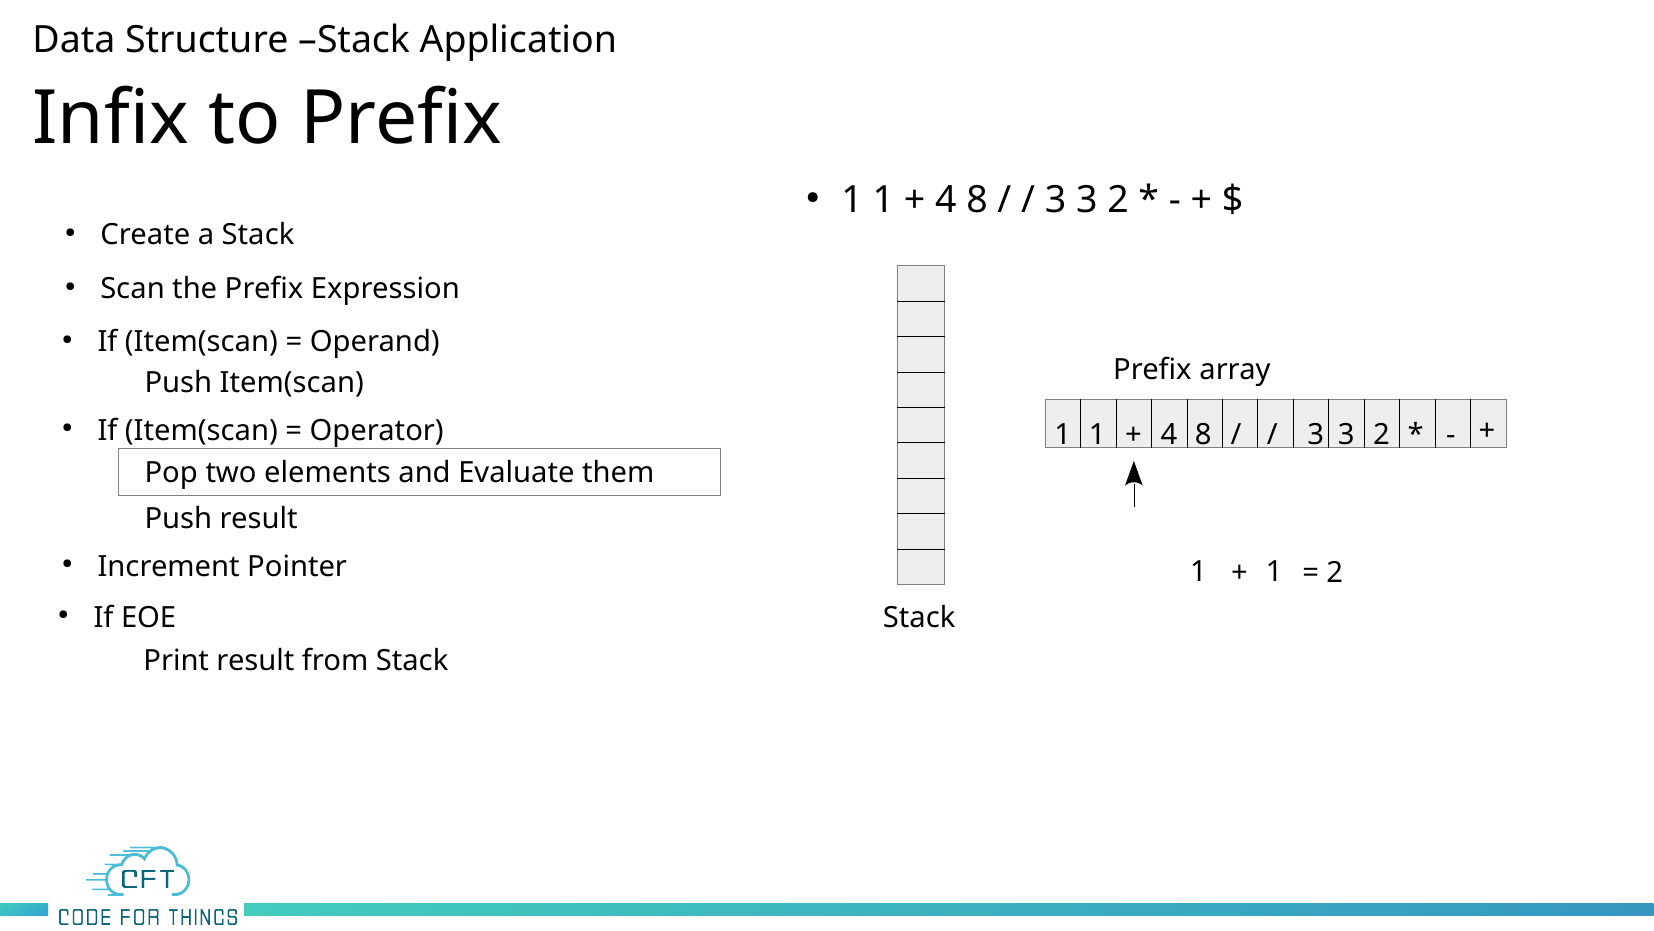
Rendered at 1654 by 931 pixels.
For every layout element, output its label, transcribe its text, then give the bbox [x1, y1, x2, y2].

text_box If EOE [43, 588, 375, 638]
text_box [897, 337, 945, 372]
text_box - [1431, 405, 1472, 455]
text_box [1045, 399, 1080, 405]
text_box If (Item(scan) = Operand) [47, 312, 491, 373]
text_box [1436, 399, 1470, 405]
text_box Print result from Stack [93, 631, 615, 691]
text_box = 2 [1287, 543, 1382, 593]
text_box [1081, 399, 1116, 406]
text_box [897, 302, 945, 336]
text_box Push result [94, 490, 426, 550]
text_box / [1252, 405, 1301, 456]
text_box 4 [1145, 405, 1180, 455]
text_box [1400, 399, 1435, 405]
title Data Structure –Stack Application Infix to Prefix [32, 12, 1536, 166]
text_box Pop two elements and Evaluate them [94, 443, 709, 502]
text_box [1117, 399, 1151, 405]
text_box [1294, 399, 1328, 405]
text_box 3 [1341, 405, 1372, 455]
text_box 1 [1039, 405, 1088, 455]
text_box 1 [1271, 543, 1287, 593]
text_box [1188, 399, 1222, 405]
text_box [897, 373, 945, 407]
text_box Stack [868, 588, 979, 638]
text_box [897, 265, 945, 301]
text_box [1258, 399, 1293, 405]
text_box [1329, 399, 1364, 405]
text_box Prefix array [1098, 340, 1312, 390]
text_box + [1216, 543, 1271, 593]
text_box Push Item(scan) [94, 373, 426, 401]
text_box 8 [1180, 405, 1229, 455]
text_box [897, 479, 945, 513]
text_box [1365, 399, 1399, 405]
text_box 1 1 + 4 8 / / 3 3 2 * - + $ [791, 165, 1377, 225]
text_box Create a Stack [50, 206, 355, 266]
text_box [1223, 399, 1257, 405]
text_box 1 [1074, 406, 1123, 456]
text_box [897, 408, 945, 442]
text_box If (Item(scan) = Operator) [47, 401, 496, 461]
text_box [897, 550, 945, 585]
text_box [709, 448, 721, 496]
text_box / [1215, 405, 1252, 456]
text_box 3 [1292, 405, 1341, 455]
text_box [1152, 399, 1187, 405]
text_box [897, 443, 945, 478]
text_box [897, 514, 945, 549]
text_box * [1407, 405, 1431, 455]
text_box Increment Pointer [47, 537, 621, 597]
text_box + [1110, 405, 1145, 455]
text_box + [1463, 401, 1518, 451]
text_box 1 [1175, 543, 1216, 593]
text_box 2 [1372, 405, 1407, 455]
text_box Scan the Prefix Expression [50, 259, 537, 319]
picture [59, 846, 237, 925]
